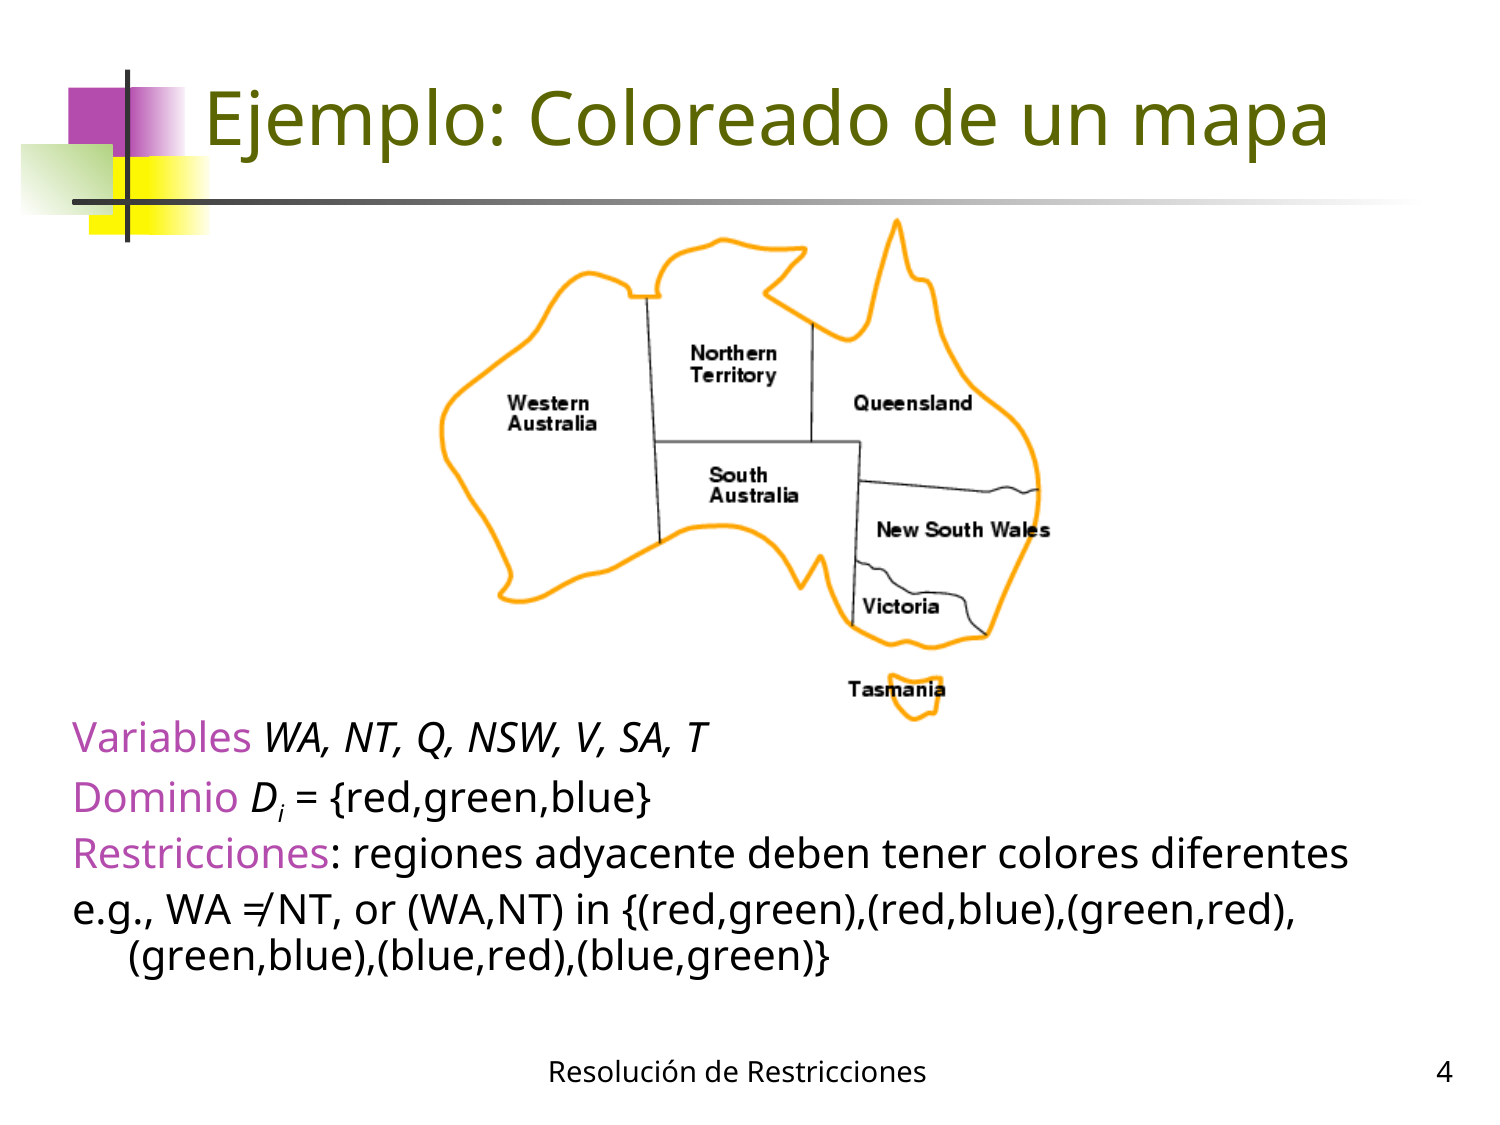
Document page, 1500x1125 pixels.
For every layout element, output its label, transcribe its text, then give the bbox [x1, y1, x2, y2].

list Variables WA, NT, Q, NSW, V, SA, T Dominio Di = {red,green,blue} Restricciones: regiones adyacente deben tener colores diferentes e.g., WA ≠ NT, or (WA,NT) in {(red,green),(red,blue),(green,red), (green,blue),(blue,red),(blue,green)} [57, 708, 1477, 1042]
picture [437, 212, 1058, 708]
title Ejemplo: Coloreado de un mapa [188, 35, 1468, 175]
